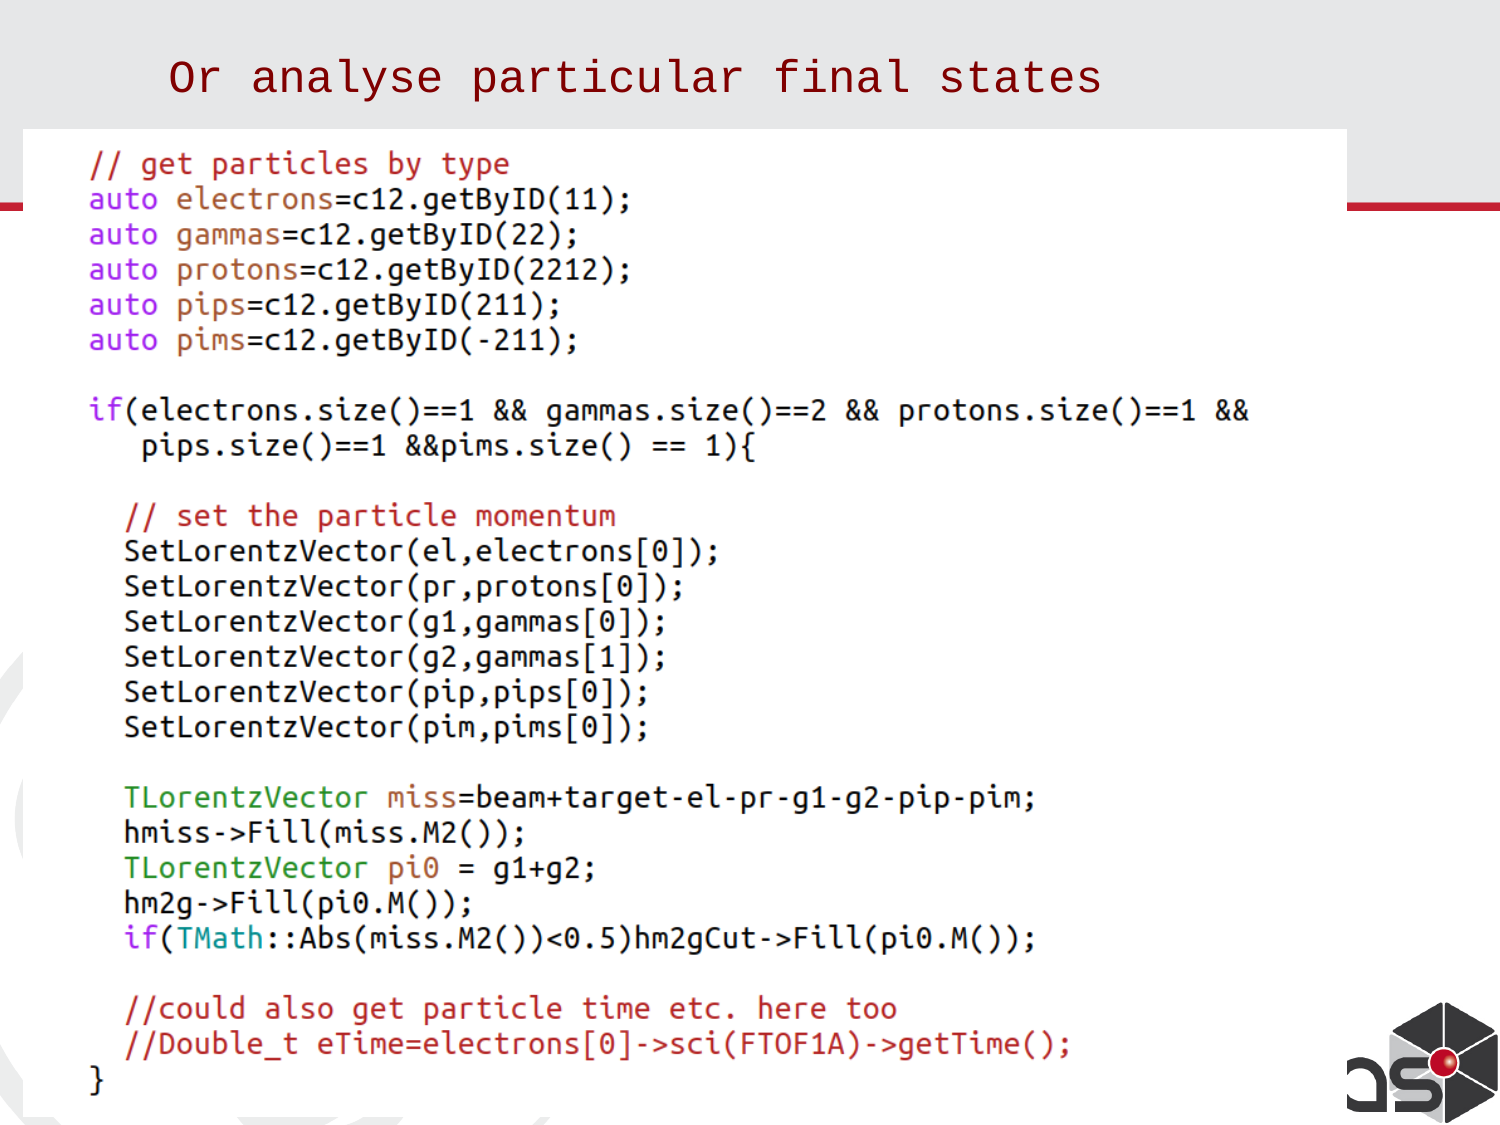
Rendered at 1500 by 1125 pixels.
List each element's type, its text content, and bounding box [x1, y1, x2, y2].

picture [0, 129, 1500, 1125]
text_box Or analyse particular final states [153, 46, 1119, 114]
